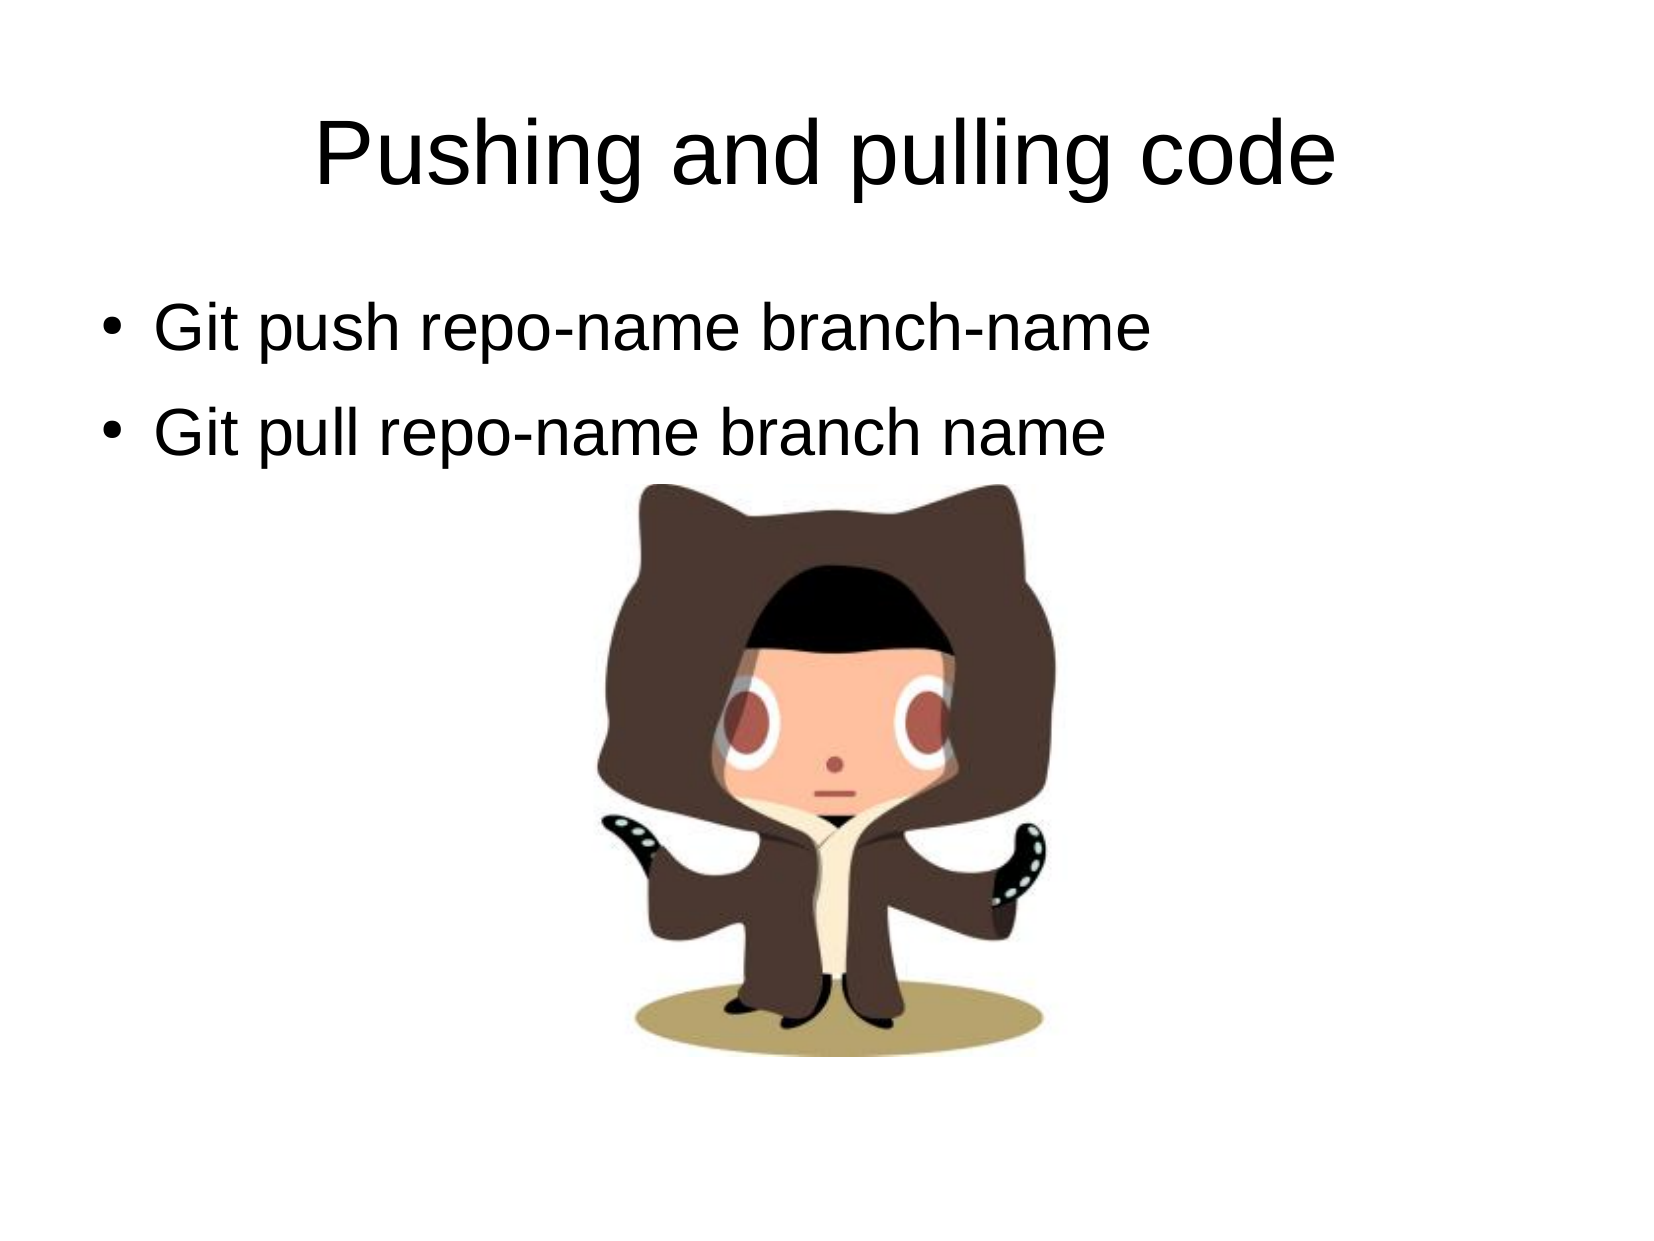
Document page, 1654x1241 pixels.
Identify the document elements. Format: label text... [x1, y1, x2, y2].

picture [531, 484, 1123, 1057]
title Pushing and pulling code [82, 49, 1571, 257]
list Git push repo-name branch-name Git pull repo-name branch name [82, 290, 1571, 1010]
